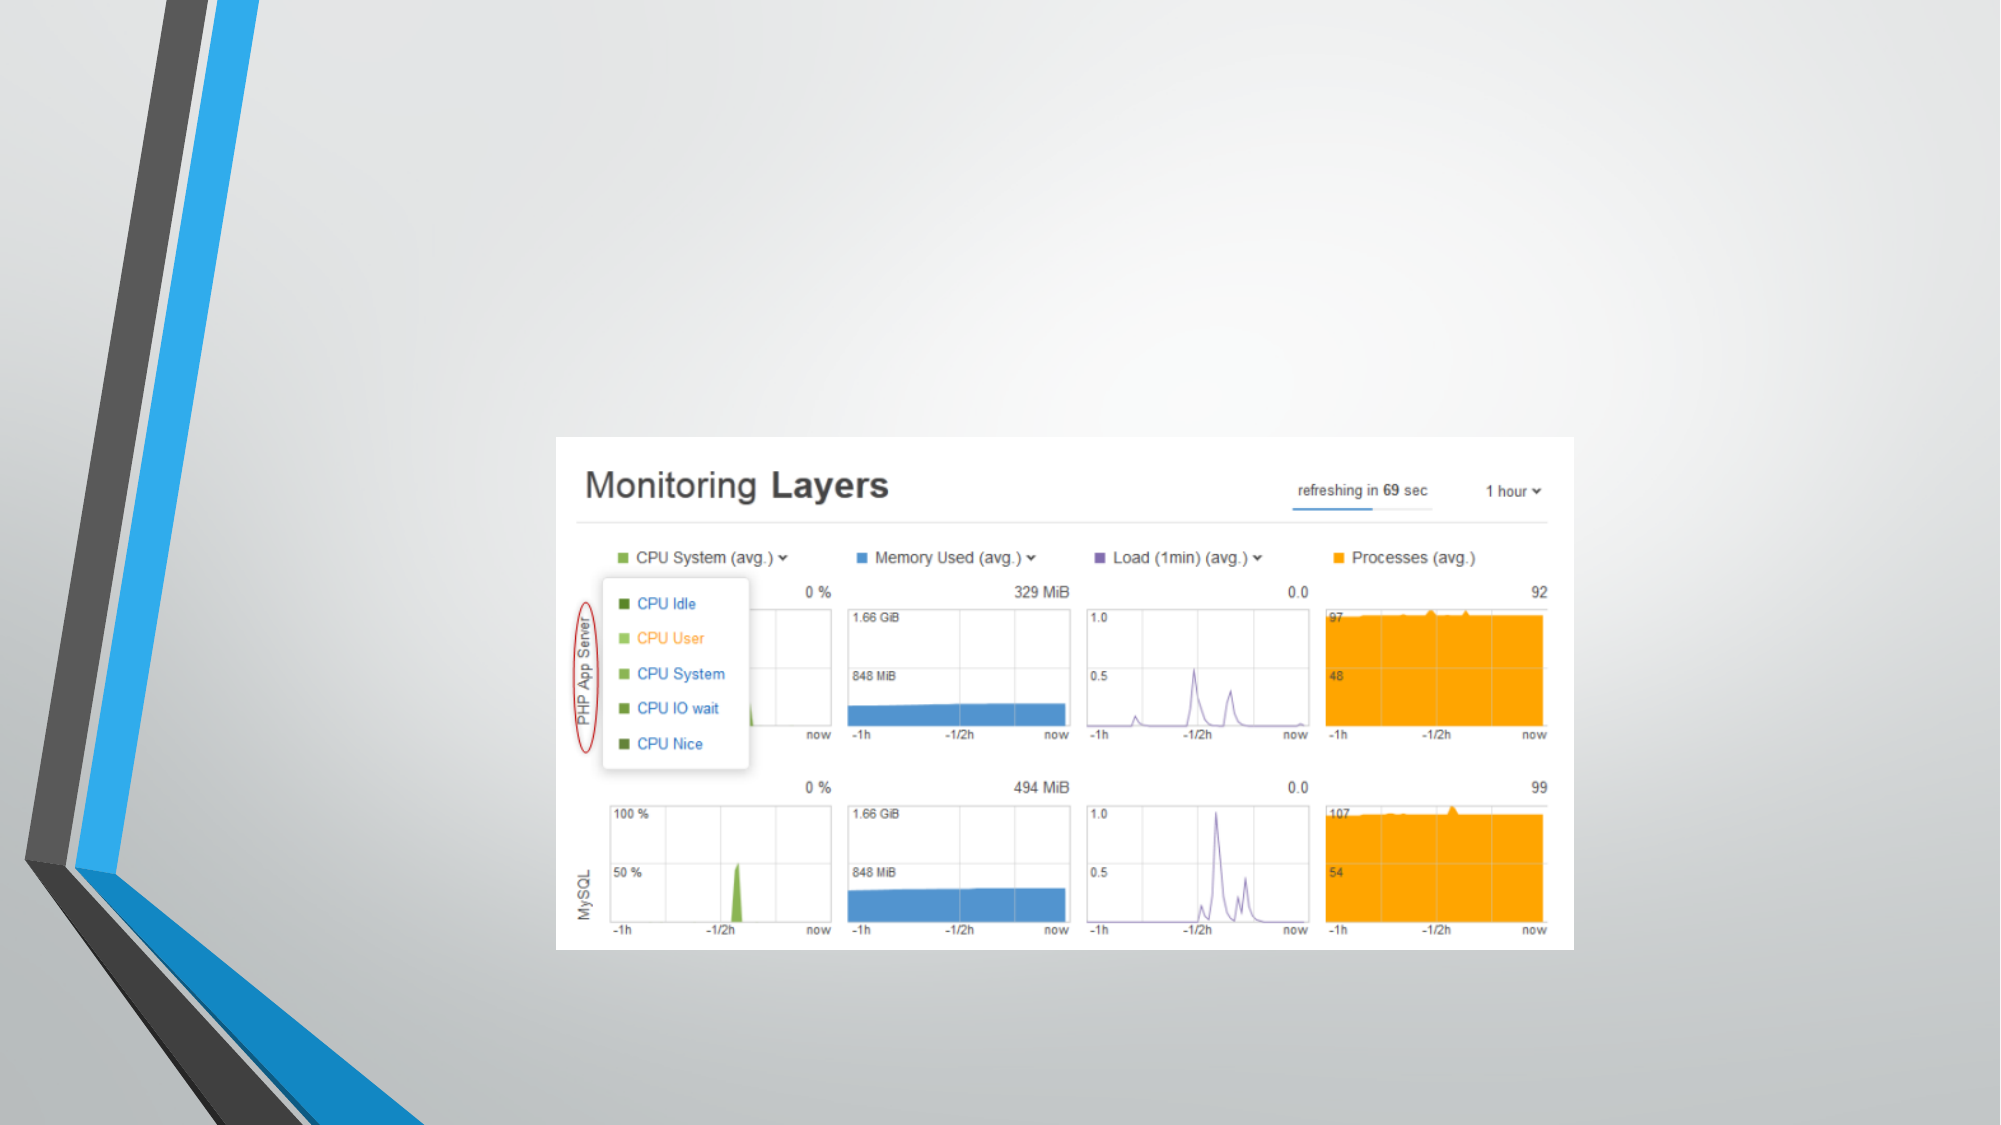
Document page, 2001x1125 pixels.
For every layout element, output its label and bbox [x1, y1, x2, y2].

picture [556, 437, 1574, 950]
